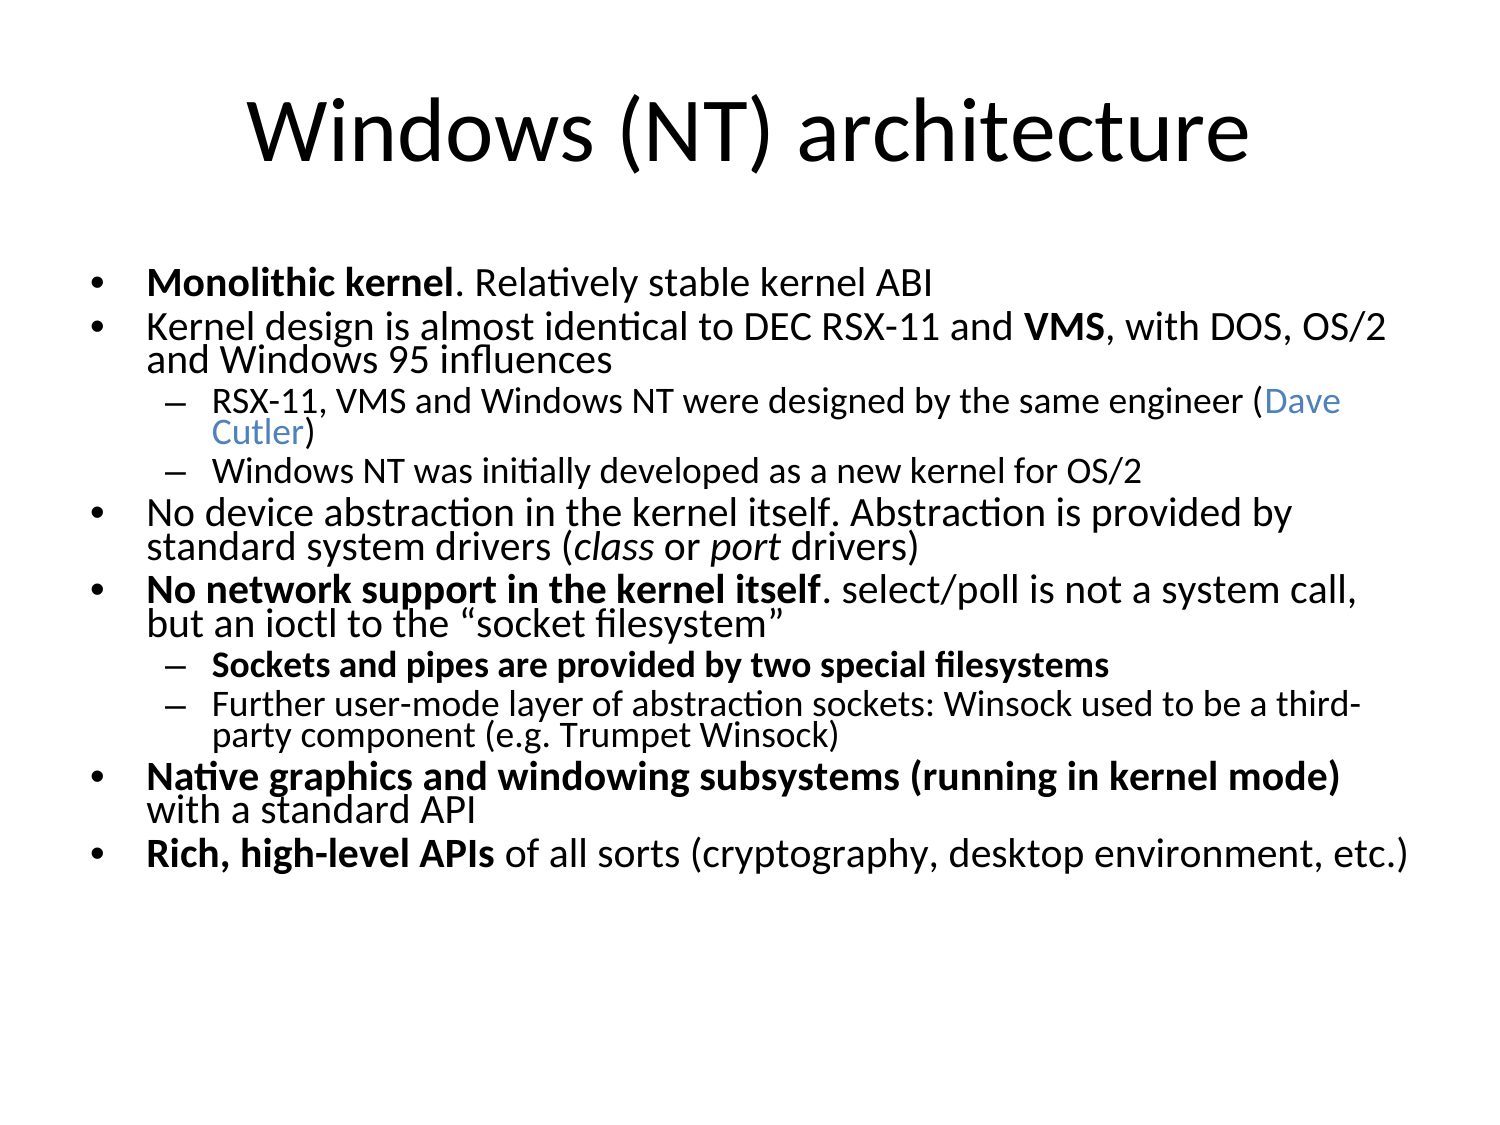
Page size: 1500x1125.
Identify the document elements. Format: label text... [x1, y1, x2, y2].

title Windows (NT) architecture [75, 45, 1426, 233]
list Monolithic kernel. Relatively stable kernel ABI Kernel design is almost identical to DEC RSX-11 and VMS, with DOS, OS/2 and Windows 95 influences RSX-11, VMS and Windows NT were designed by the same engineer (Dave Cutler) Windows NT was initially developed as a new kernel for OS/2 No device abstraction in the kernel itself. Abstraction is provided by standard system drivers (class or port drivers) No network support in the kernel itself. select/poll is not a system call, but an ioctl to the “socket filesystem” Sockets and pipes are provided by two special filesystems Further user-mode layer of abstraction sockets: Winsock used to be a third-party component (e.g. Trumpet Winsock) Native graphics and windowing subsystems (running in kernel mode) with a standard API Rich, high-level APIs of all sorts (cryptography, desktop environment, etc.) [75, 262, 1426, 1023]
